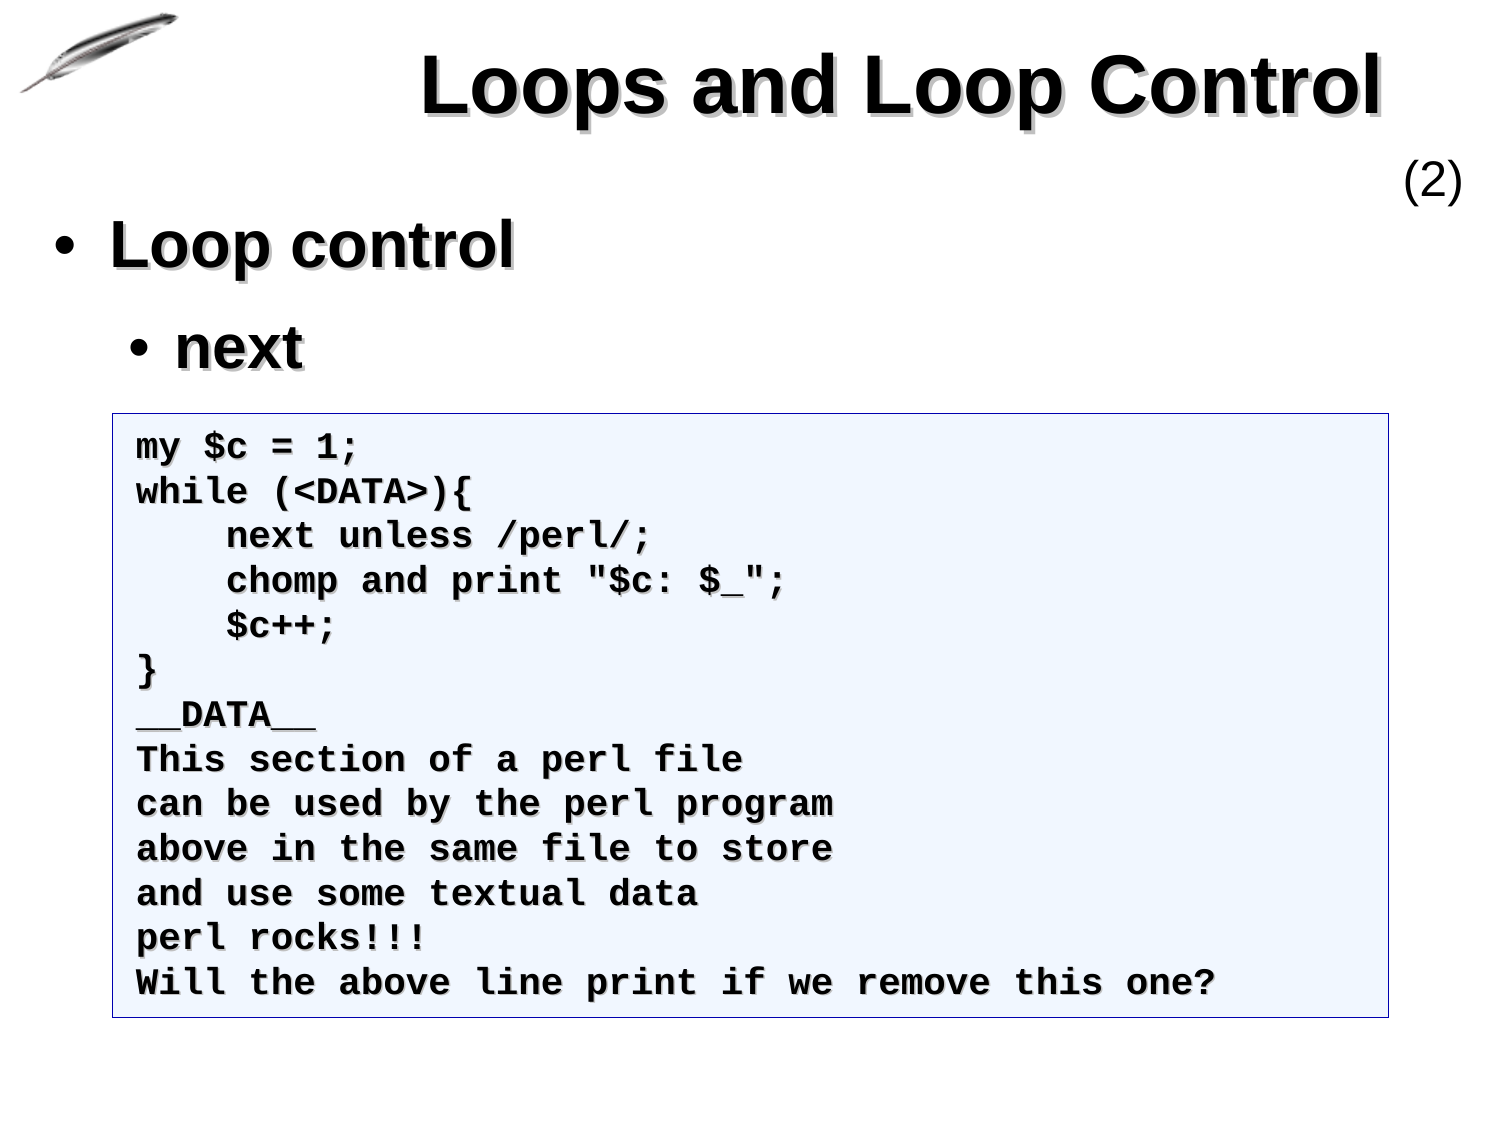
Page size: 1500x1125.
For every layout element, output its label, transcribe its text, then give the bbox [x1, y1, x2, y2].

title Loops and Loop Control [419, 0, 1459, 179]
list Loop control next [53, 207, 1447, 1084]
text_box my $c = 1; while (<DATA>){ next unless /perl/; chomp and print "$c: $_"; $c++; } __DATA__ This section of a perl file can be used by the perl program above in the same file to store and use some textual data perl rocks!!! Will the above line print if we remove this one? [112, 413, 1388, 1018]
picture [16, 11, 184, 95]
text_box (2) [1387, 141, 1479, 213]
